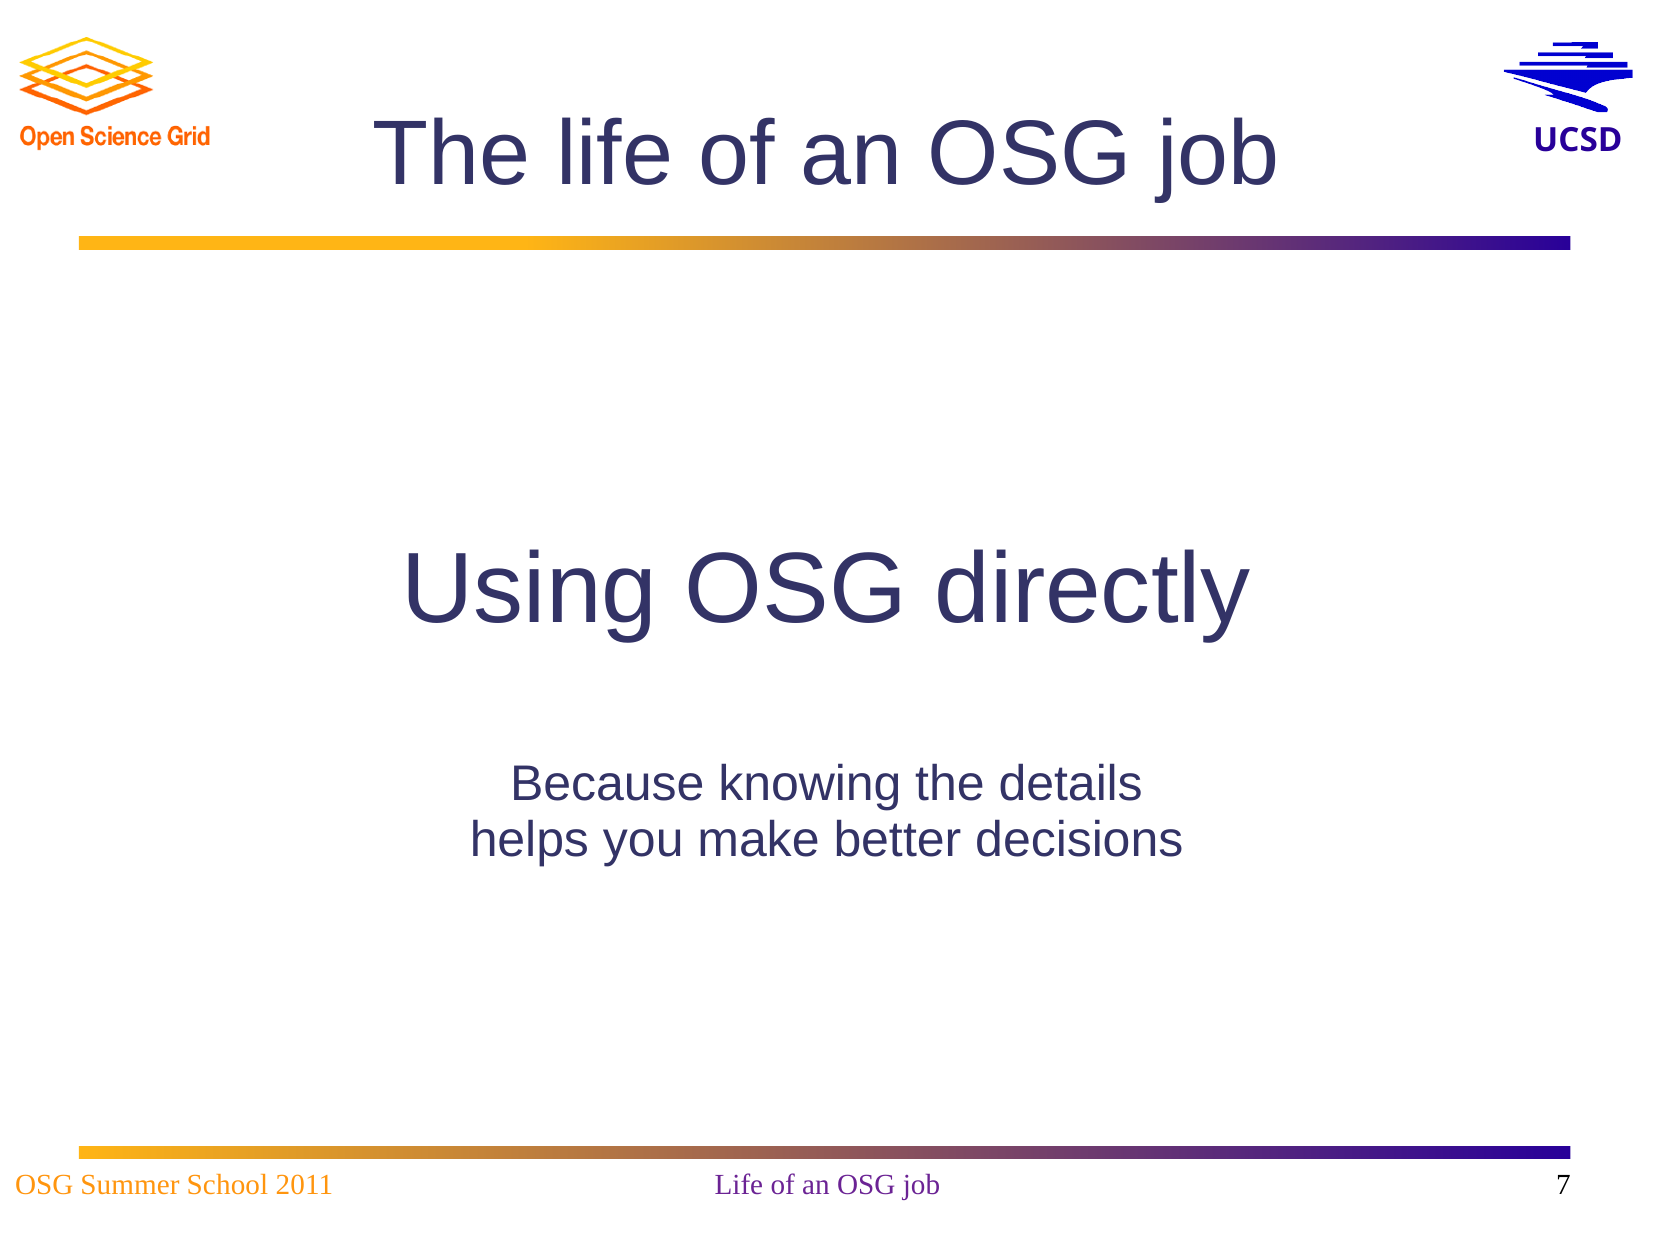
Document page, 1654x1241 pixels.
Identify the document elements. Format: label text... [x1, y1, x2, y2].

title The life of an OSG job [82, 49, 1571, 257]
picture [1495, 42, 1637, 118]
picture [0, 14, 229, 167]
subtitle Using OSG directly Because knowing the details helps you make better decisions [82, 297, 1571, 1102]
